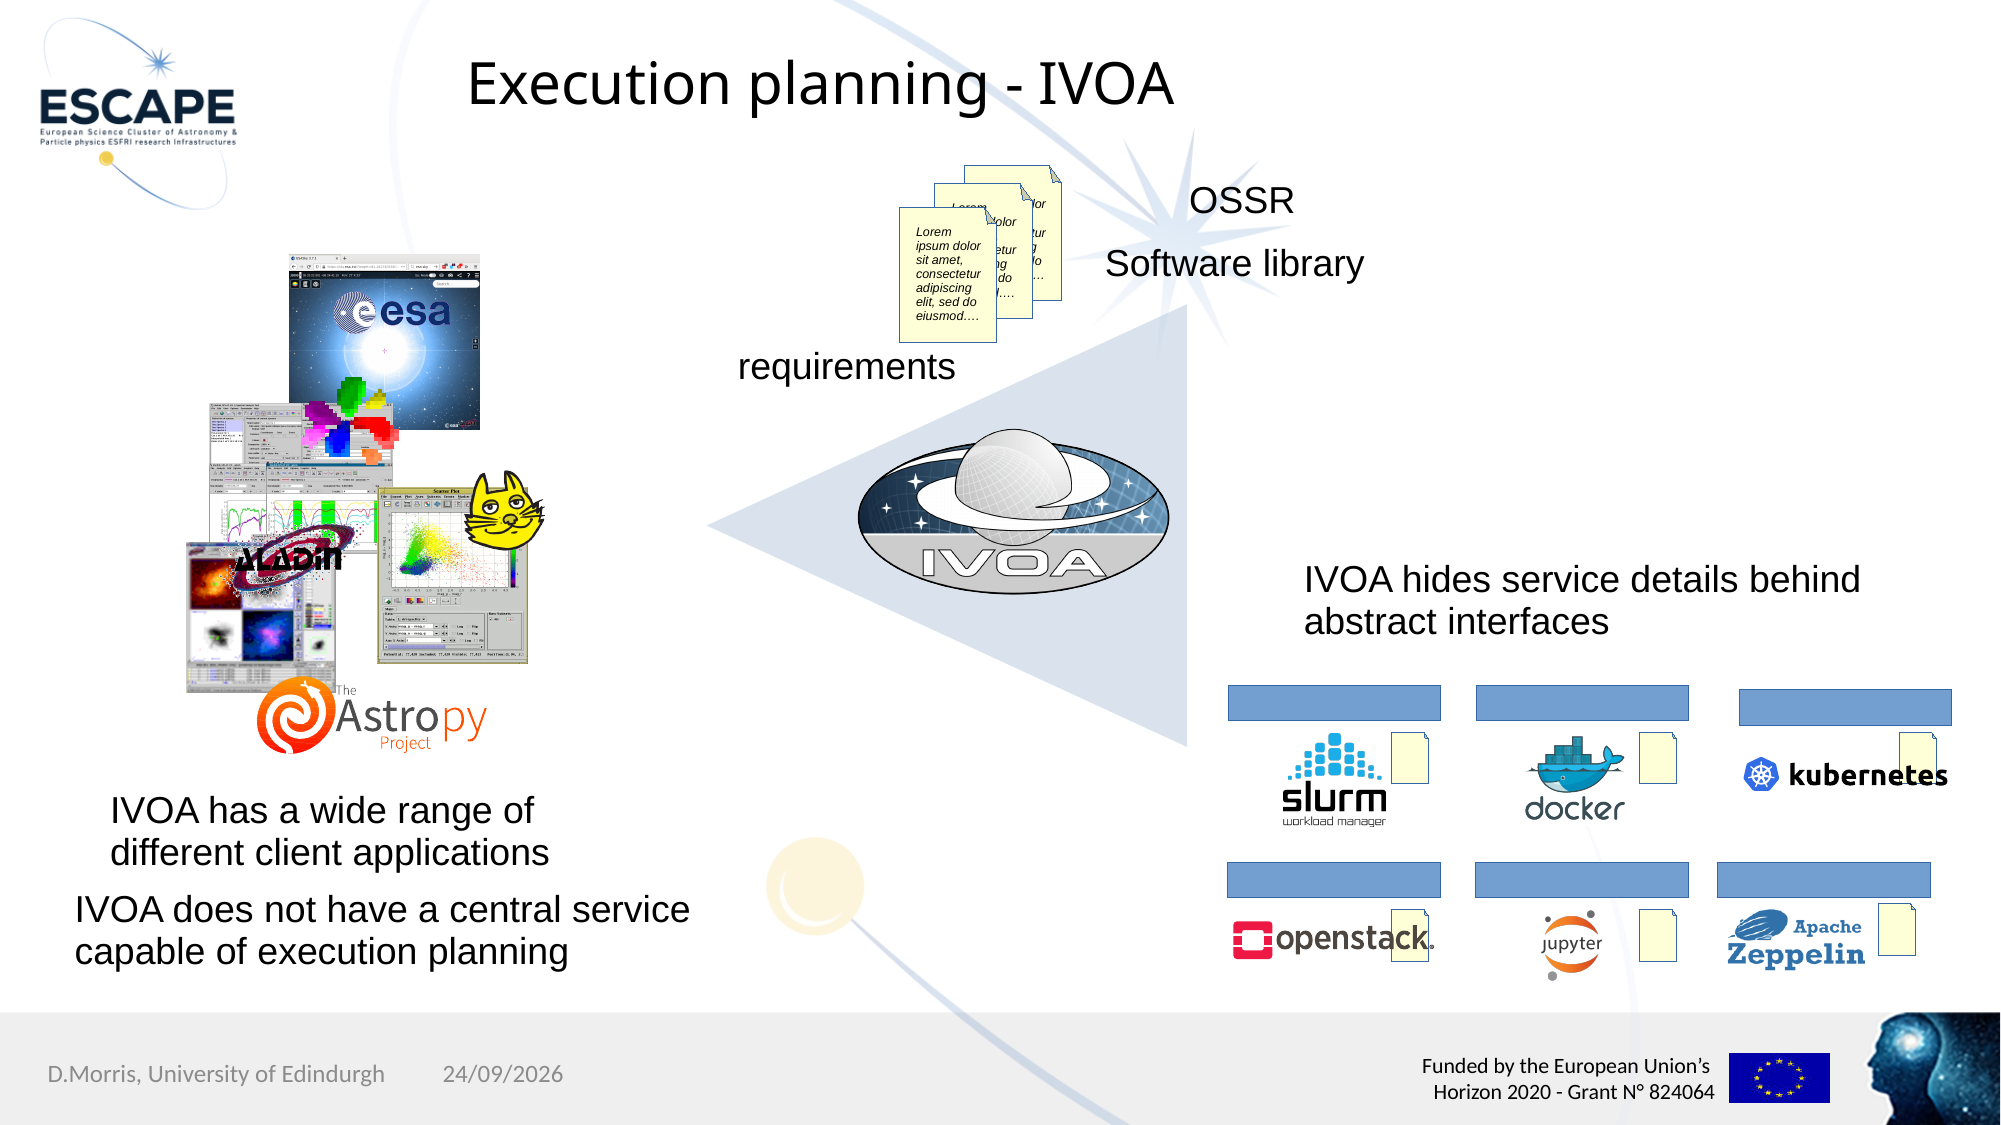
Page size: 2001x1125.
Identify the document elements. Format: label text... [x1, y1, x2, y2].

text_box [899, 165, 1057, 343]
text_box requirements [723, 338, 972, 396]
text_box [1639, 909, 1677, 962]
footer D.Morris, University of Edindurgh [32, 1042, 414, 1103]
text_box [1391, 955, 1429, 962]
text_box [1475, 862, 1689, 898]
text_box [1391, 909, 1429, 925]
text_box [1391, 732, 1429, 784]
text_box [1476, 685, 1689, 721]
text_box [1228, 685, 1441, 721]
text_box [999, 308, 1033, 319]
text_box [1878, 903, 1916, 956]
text_box [950, 304, 1187, 413]
picture [0, 0, 2001, 1125]
title Execution planning - IVOA [450, 11, 1647, 150]
text_box [889, 610, 1187, 747]
text_box Lorem ipsum dolor sit amet, consectetur adipiscing elit, sed do eiusmod…. [936, 194, 1035, 308]
text_box IVOA has a wide range of different client applications [95, 782, 565, 881]
text_box Lorem ipsum dolor sit amet, consectetur adipiscing elit, sed do eiusmod…. [966, 176, 1064, 290]
text_box [1227, 862, 1441, 898]
text_box [1639, 732, 1677, 784]
text_box [1717, 862, 1931, 898]
text_box [1899, 732, 1937, 755]
text_box [706, 465, 838, 587]
text_box [1035, 290, 1062, 301]
text_box OSSR [1170, 172, 1315, 229]
text_box [1739, 689, 1952, 726]
text_box Lorem ipsum dolor sit amet, consectetur adipiscing elit, sed do eiusmod…. [901, 217, 999, 331]
text_box IVOA hides service details behind abstract interfaces [1288, 550, 1887, 650]
text_box IVOA does not have a central service capable of execution planning [59, 881, 706, 980]
slide_number 19/04/2021 [427, 1042, 684, 1103]
text_box Software library [1089, 235, 1380, 293]
